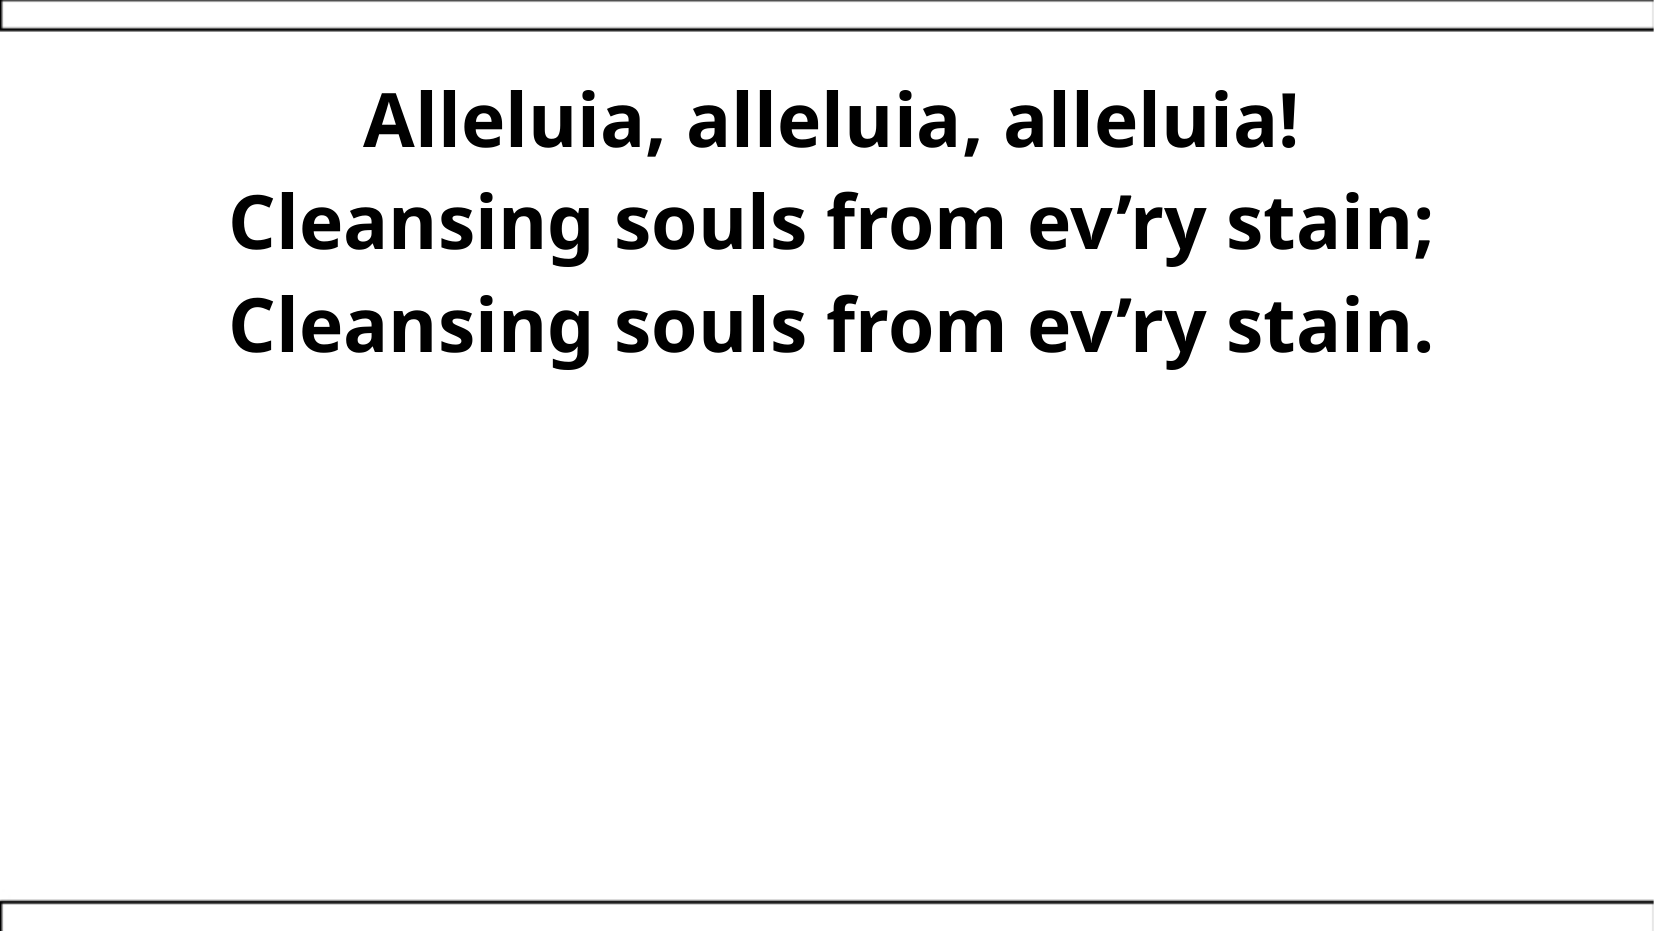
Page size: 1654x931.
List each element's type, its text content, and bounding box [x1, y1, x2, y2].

text_box Alleluia, alleluia, alleluia! Cleansing souls from ev’ry stain; Cleansing souls from ev’ry stain. [75, 60, 1591, 475]
picture [0, 0, 1654, 931]
